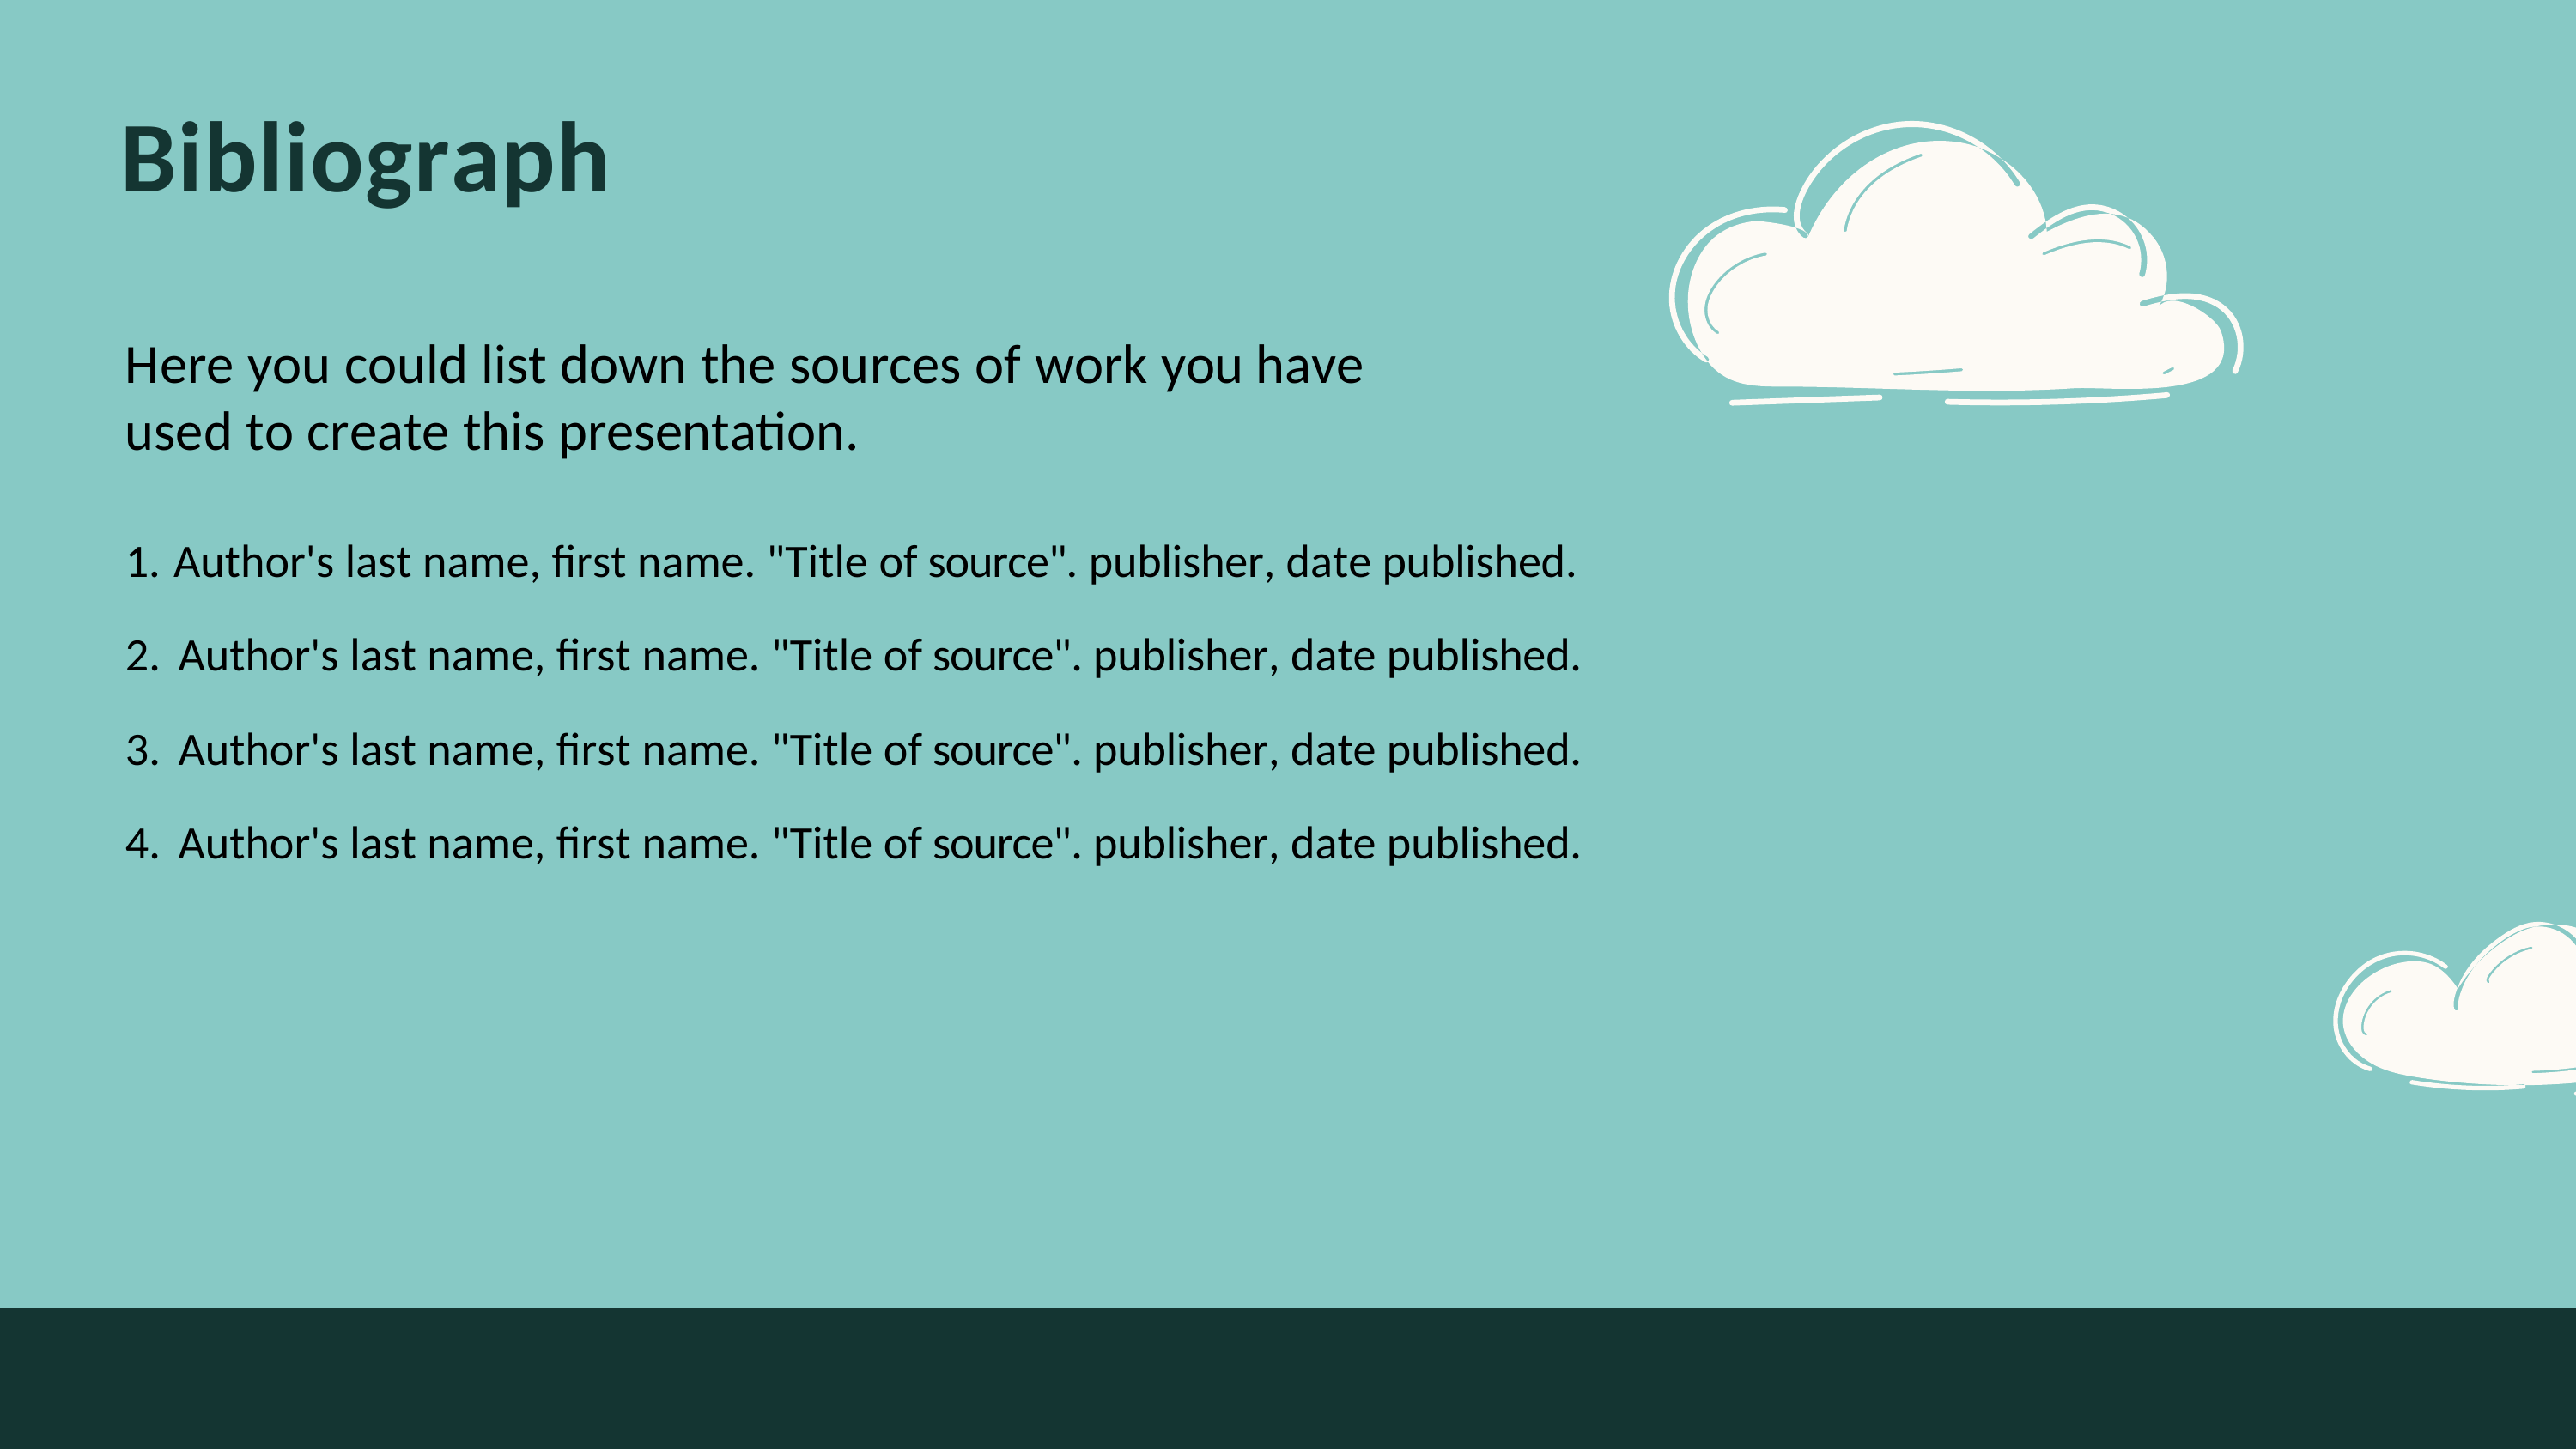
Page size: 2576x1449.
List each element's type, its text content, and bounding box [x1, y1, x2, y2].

picture [2307, 919, 2576, 1100]
text_box [0, 1308, 2576, 1449]
list Here you could list down the sources of work you have used to create this presentation. Author's last name, first name. "Title of source". publisher, date published. Author's last name, first name. "Title of source". publisher, date published. Author's last name, first name. "Title of source". publisher, date published. Author's last name, first name. "Title of source". publisher, date published. [121, 325, 1822, 890]
picture [1642, 113, 2271, 413]
title Bibliograph [118, 89, 2437, 214]
